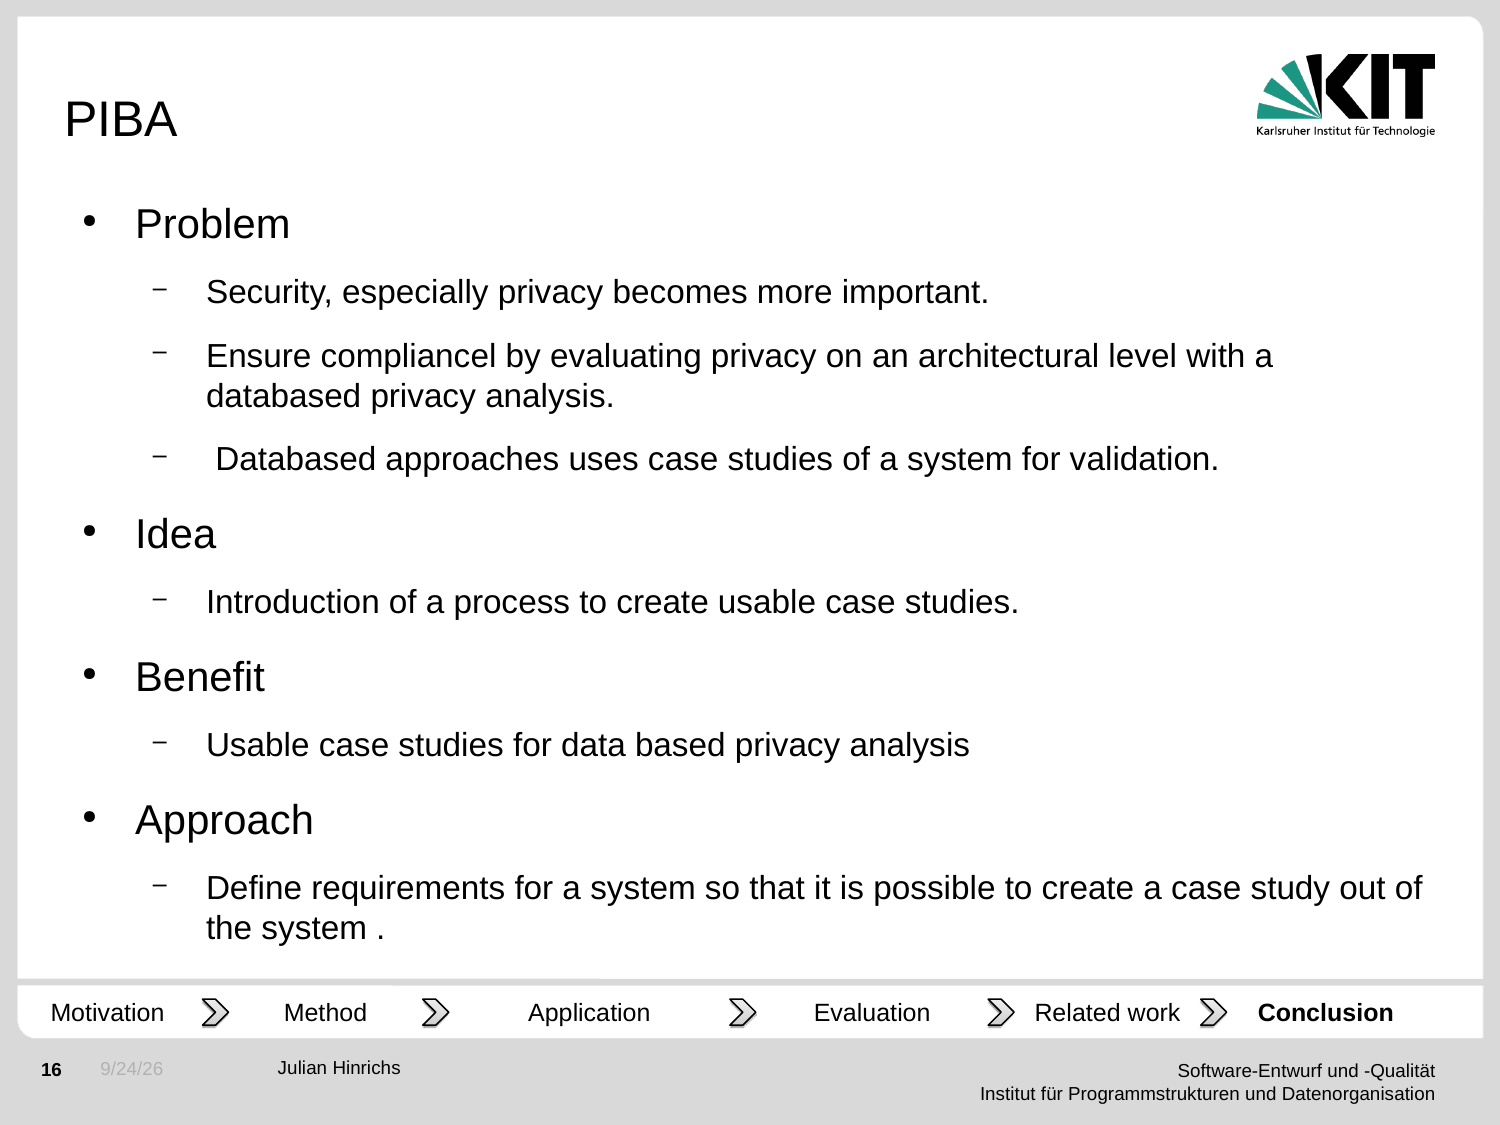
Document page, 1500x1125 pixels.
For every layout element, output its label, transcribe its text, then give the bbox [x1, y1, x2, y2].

text_box [422, 999, 449, 1026]
text_box Method [269, 989, 383, 1035]
text_box Application [513, 989, 666, 1035]
text_box [202, 999, 229, 1026]
list Problem Security, especially privacy becomes more important. Ensure compliancel by evaluating privacy on an architectural level with a databased privacy analysis. Databased approaches uses case studies of a system for validation. Idea Introduction of a process to create usable case studies. Benefit Usable case studies for data based privacy analysis Approach Define requirements for a system so that it is possible to create a case study out of the system . [64, 196, 1436, 966]
text_box Related work [1019, 989, 1196, 1035]
slide_number 9/27/18 [100, 1057, 271, 1117]
text_box Evaluation [798, 989, 946, 1035]
text_box [729, 999, 756, 1026]
text_box [988, 999, 1015, 1026]
text_box [1200, 999, 1227, 1026]
picture [0, 0, 1500, 1125]
text_box Conclusion [1243, 989, 1488, 1035]
title PIBA [64, 54, 1198, 147]
text_box Motivation [35, 989, 180, 1035]
